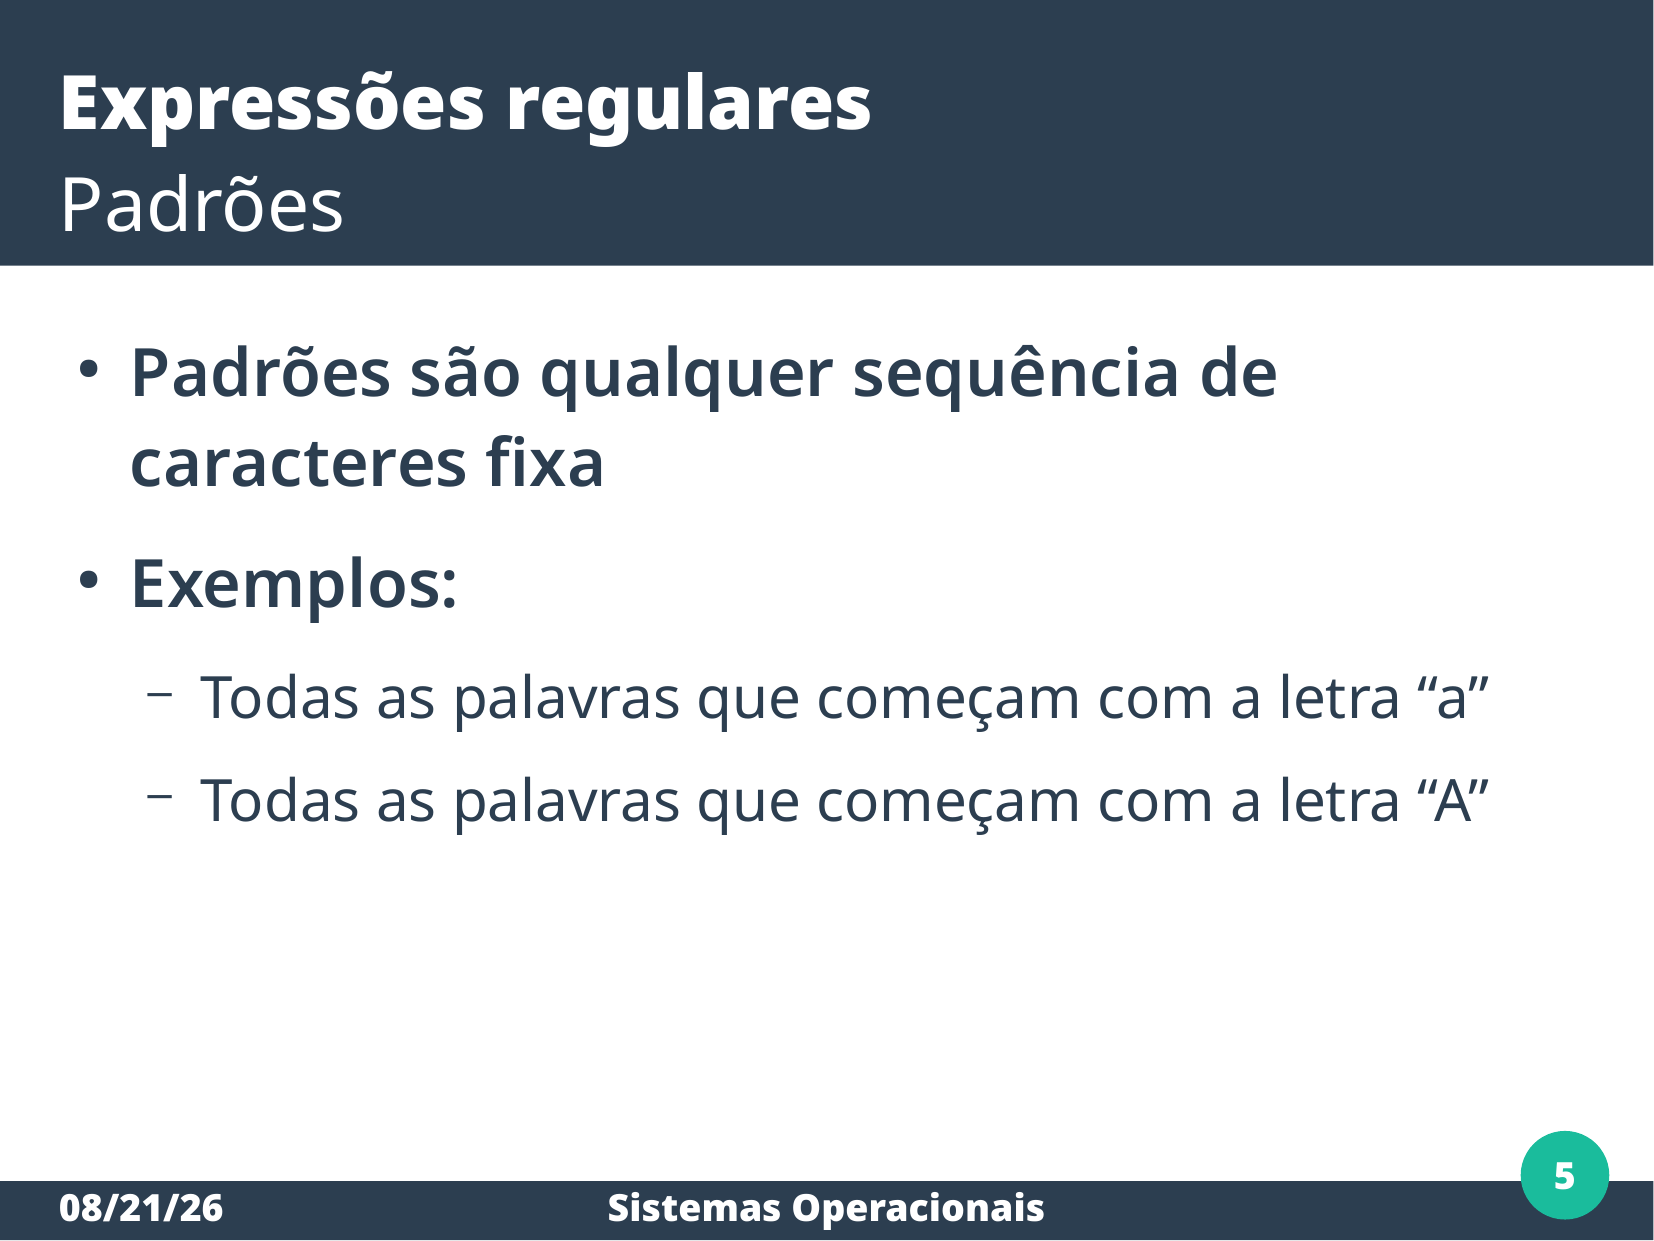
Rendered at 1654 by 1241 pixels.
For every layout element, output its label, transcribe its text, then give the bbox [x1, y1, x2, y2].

title Expressões regulares Padrões [59, 49, 1595, 207]
list Padrões são qualquer sequência de caracteres fixa Exemplos: Todas as palavras que começam com a letra “a” Todas as palavras que começam com a letra “A” [59, 324, 1595, 1152]
